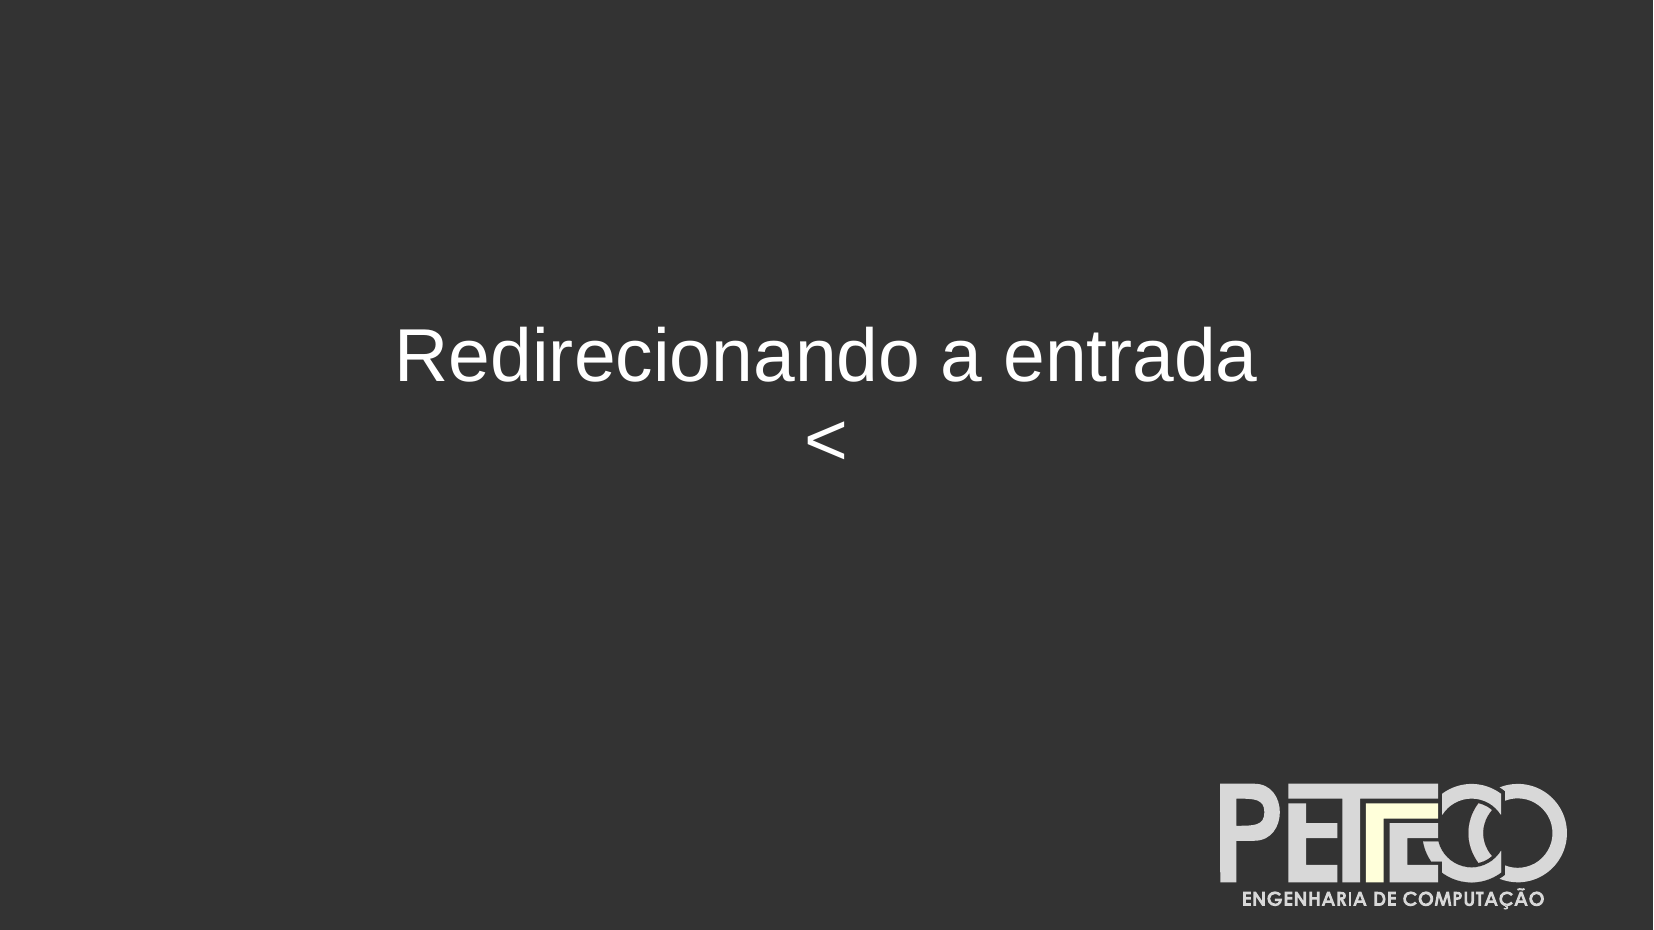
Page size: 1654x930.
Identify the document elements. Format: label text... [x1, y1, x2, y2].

subtitle Redirecionando a entrada < [82, 37, 1571, 757]
